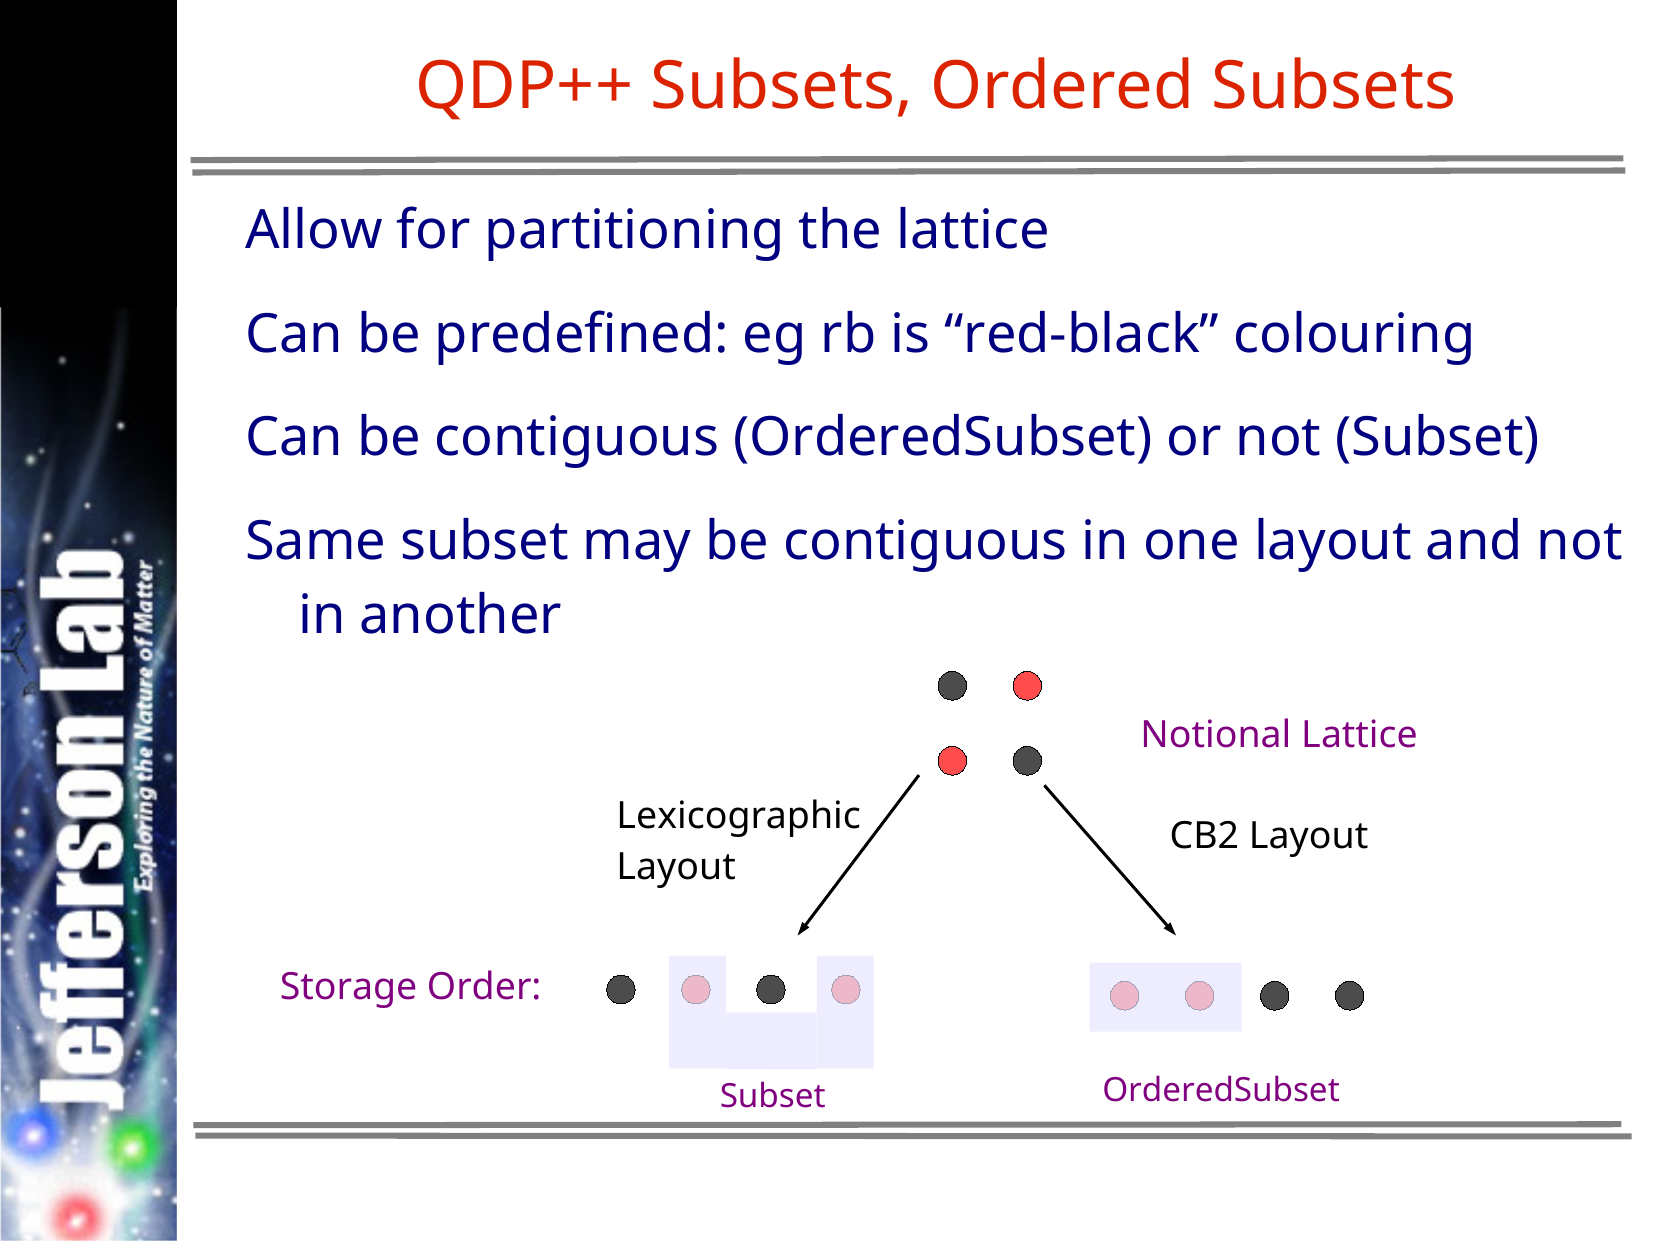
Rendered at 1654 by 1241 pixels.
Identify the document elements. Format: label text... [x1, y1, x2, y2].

text_box CB2 Layout [1153, 799, 1384, 870]
text_box Storage Order: [265, 951, 572, 1020]
text_box [669, 955, 874, 1069]
text_box Subset [705, 1064, 930, 1127]
picture [2, 308, 176, 1240]
text_box Notional Lattice [1125, 700, 1539, 768]
text_box [938, 746, 967, 776]
text_box [1013, 671, 1042, 701]
text_box [606, 975, 636, 1004]
title QDP++ Subsets, Ordered Subsets [235, 17, 1638, 149]
text_box OrderedSubset [1087, 1058, 1378, 1121]
text_box [1260, 981, 1289, 1011]
text_box Lexicographic Layout [600, 779, 875, 902]
text_box [938, 671, 967, 701]
text_box [1013, 746, 1042, 776]
text_box [1089, 962, 1242, 1032]
list Allow for partitioning the lattice Can be predefined: eg rb is “red-black” colouring Can be contiguous (OrderedSubset) or not (Subset) Same subset may be contiguous in one layout and not in another [227, 190, 1628, 686]
text_box [756, 975, 786, 1004]
text_box [1335, 981, 1364, 1011]
